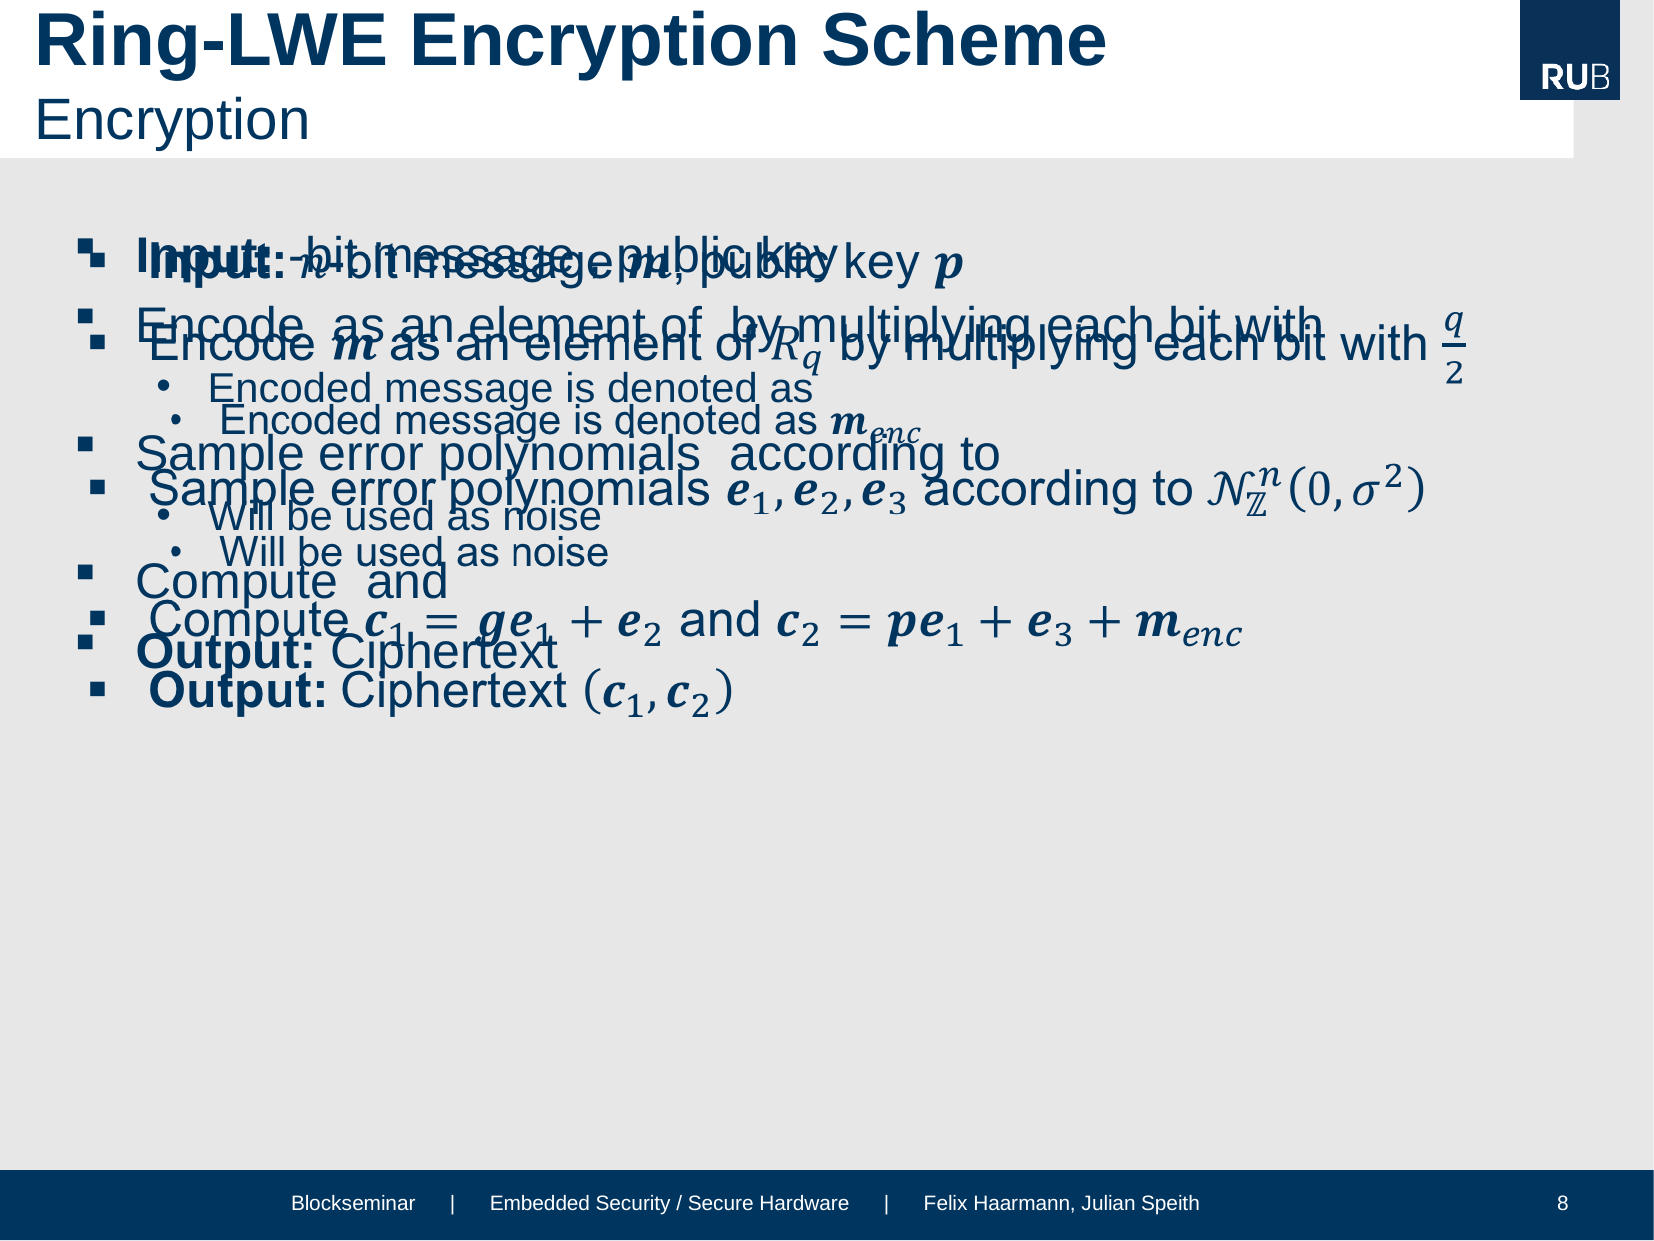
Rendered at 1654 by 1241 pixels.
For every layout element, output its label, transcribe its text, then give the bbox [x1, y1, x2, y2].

title Ring-LWE Encryption Scheme Encryption [20, 0, 1507, 149]
list [58, 214, 1542, 1114]
picture [1520, 0, 1620, 100]
